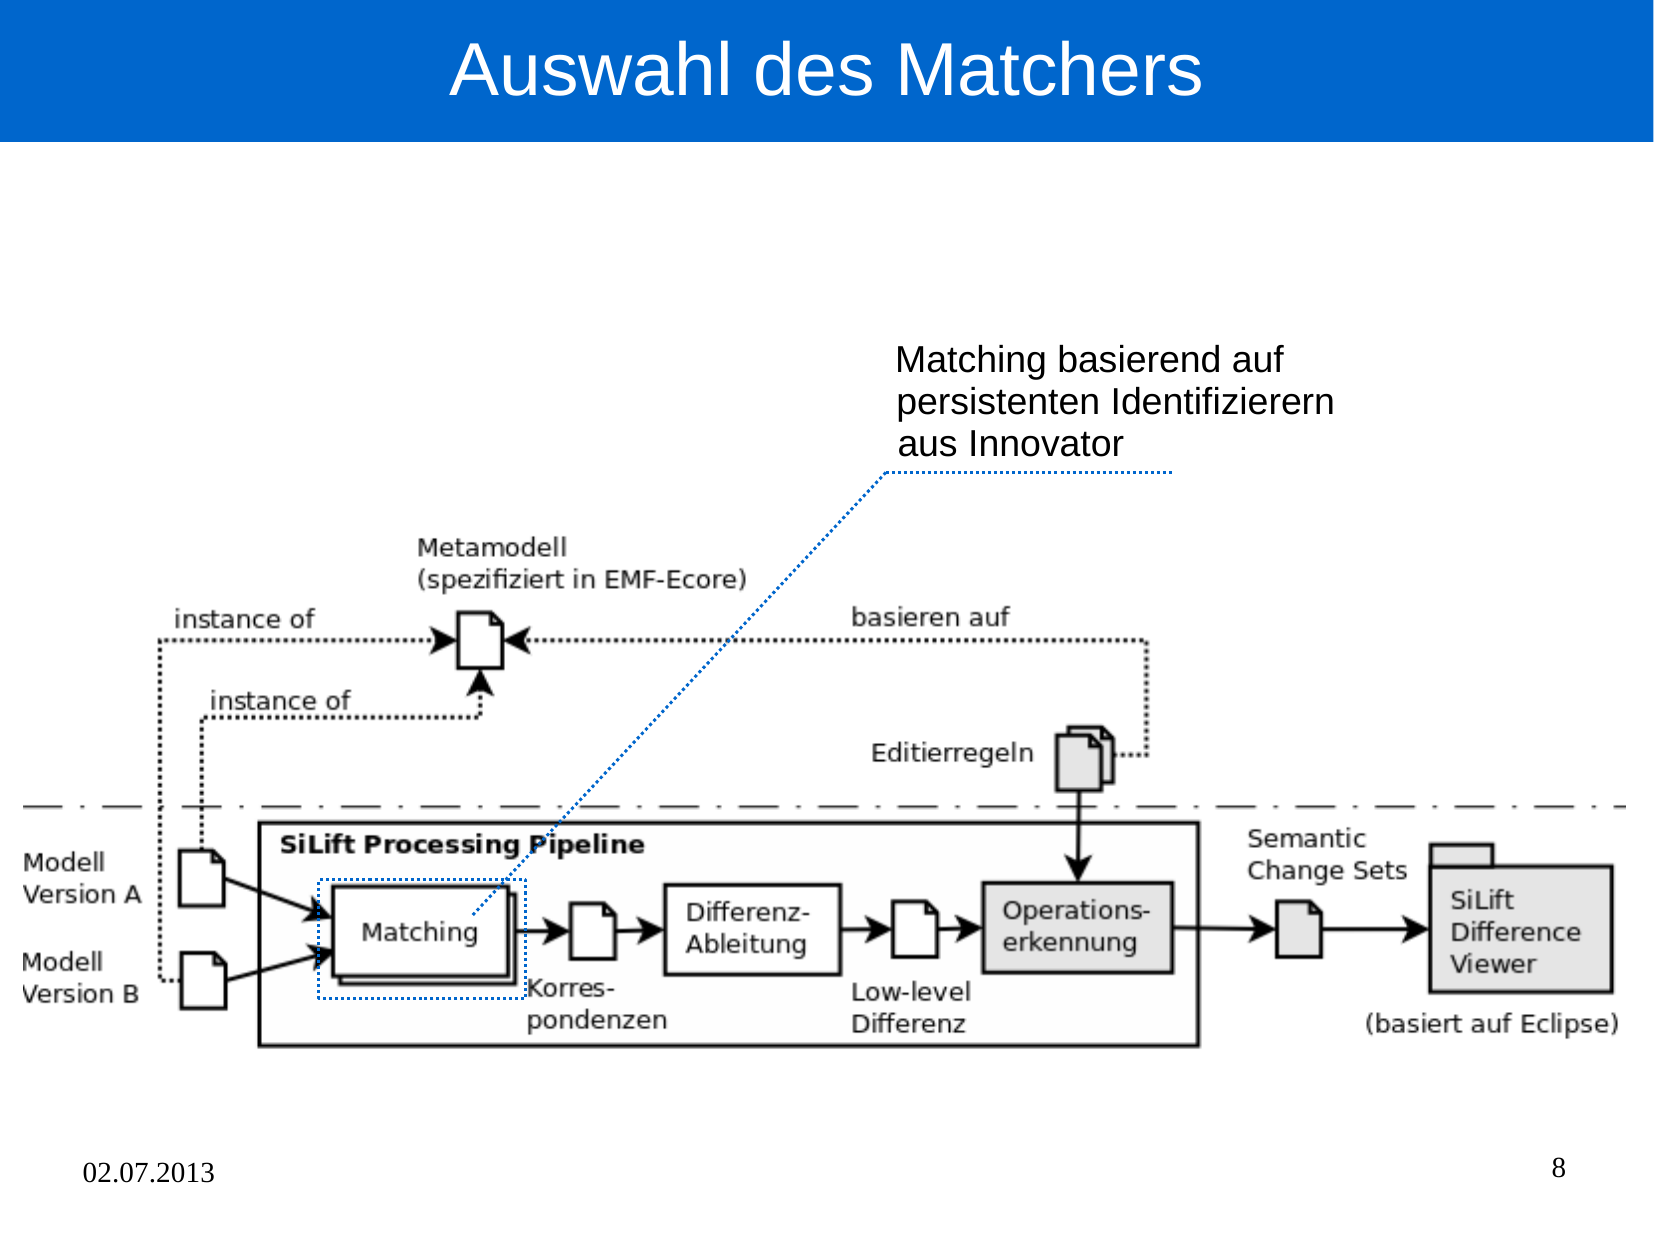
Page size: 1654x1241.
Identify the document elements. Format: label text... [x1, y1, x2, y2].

picture [23, 513, 1626, 1063]
text_box Matching basierend auf persistenten Identifizierern aus Innovator [838, 342, 1341, 461]
title Auswahl des Matchers [0, 0, 1654, 142]
